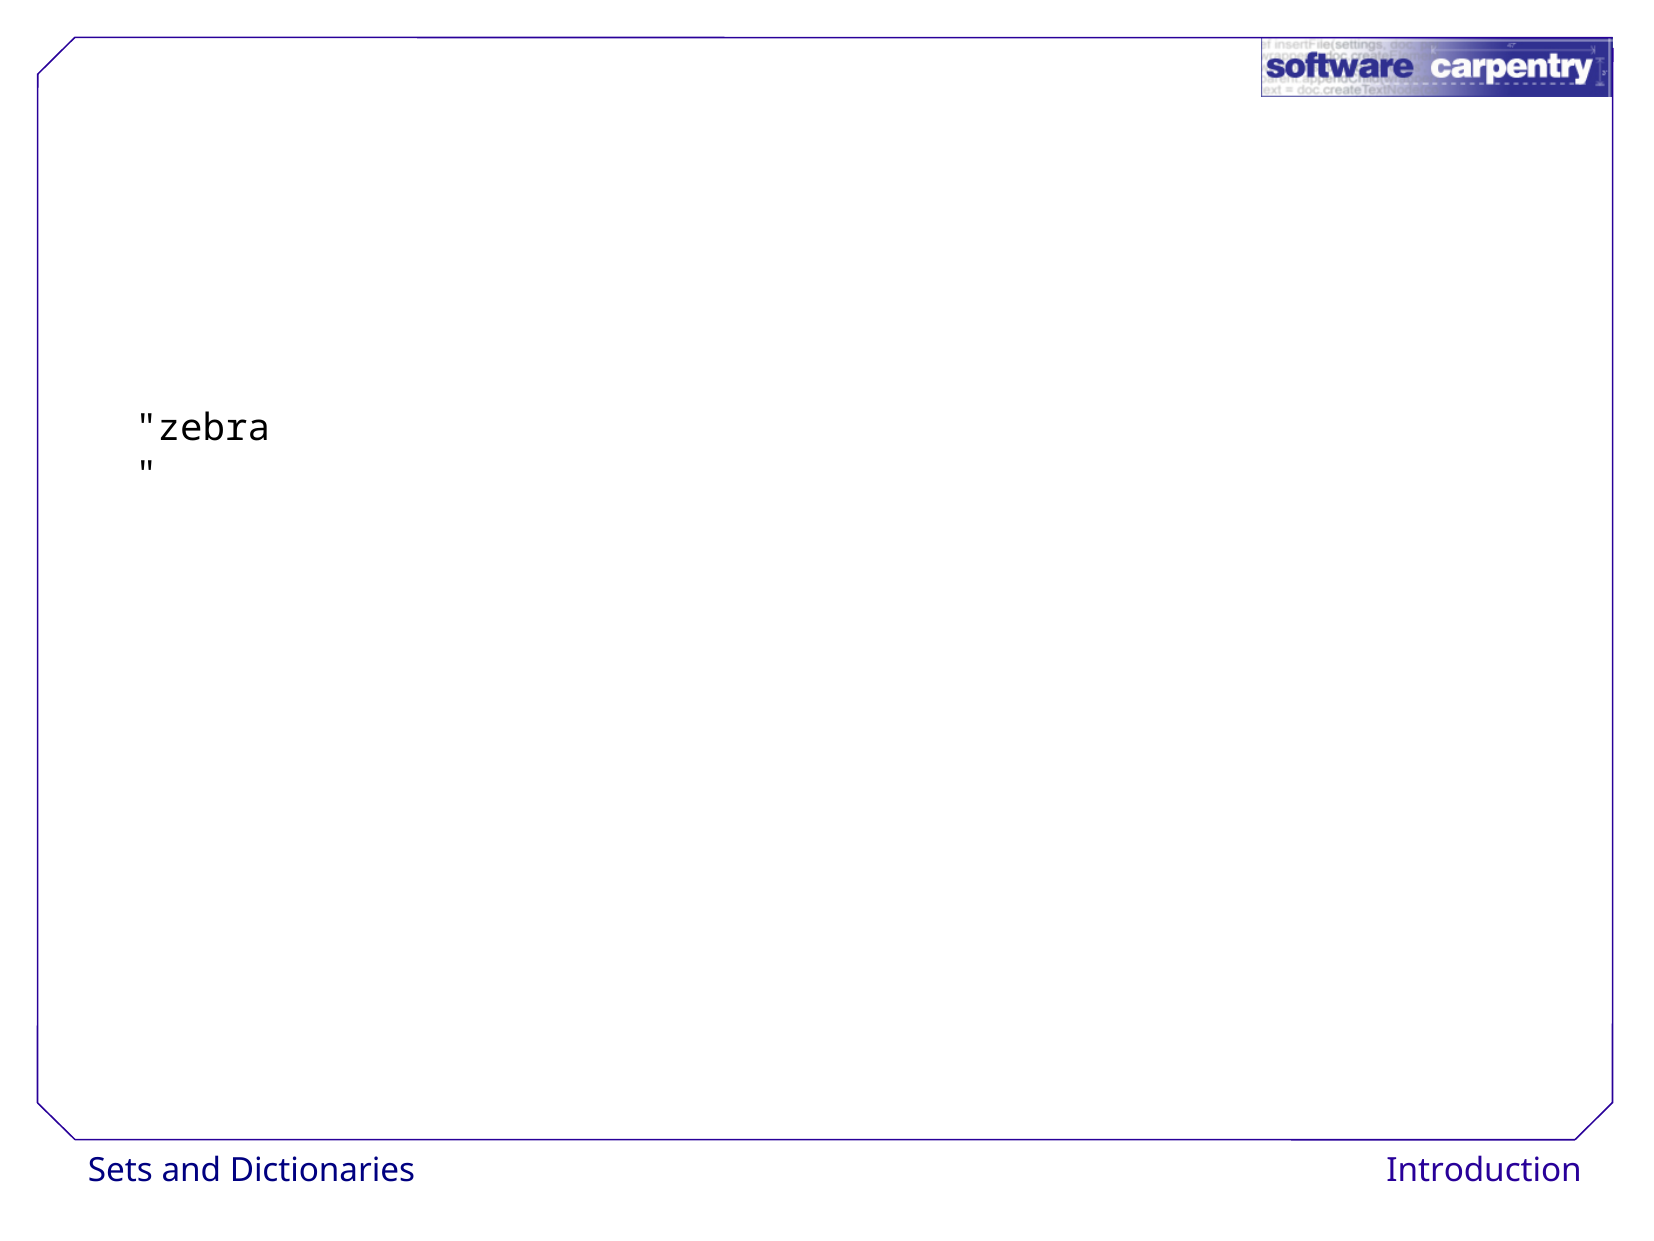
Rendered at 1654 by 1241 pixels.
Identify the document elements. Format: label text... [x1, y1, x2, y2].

text_box "zebra" [117, 393, 288, 469]
picture [1261, 39, 1613, 97]
